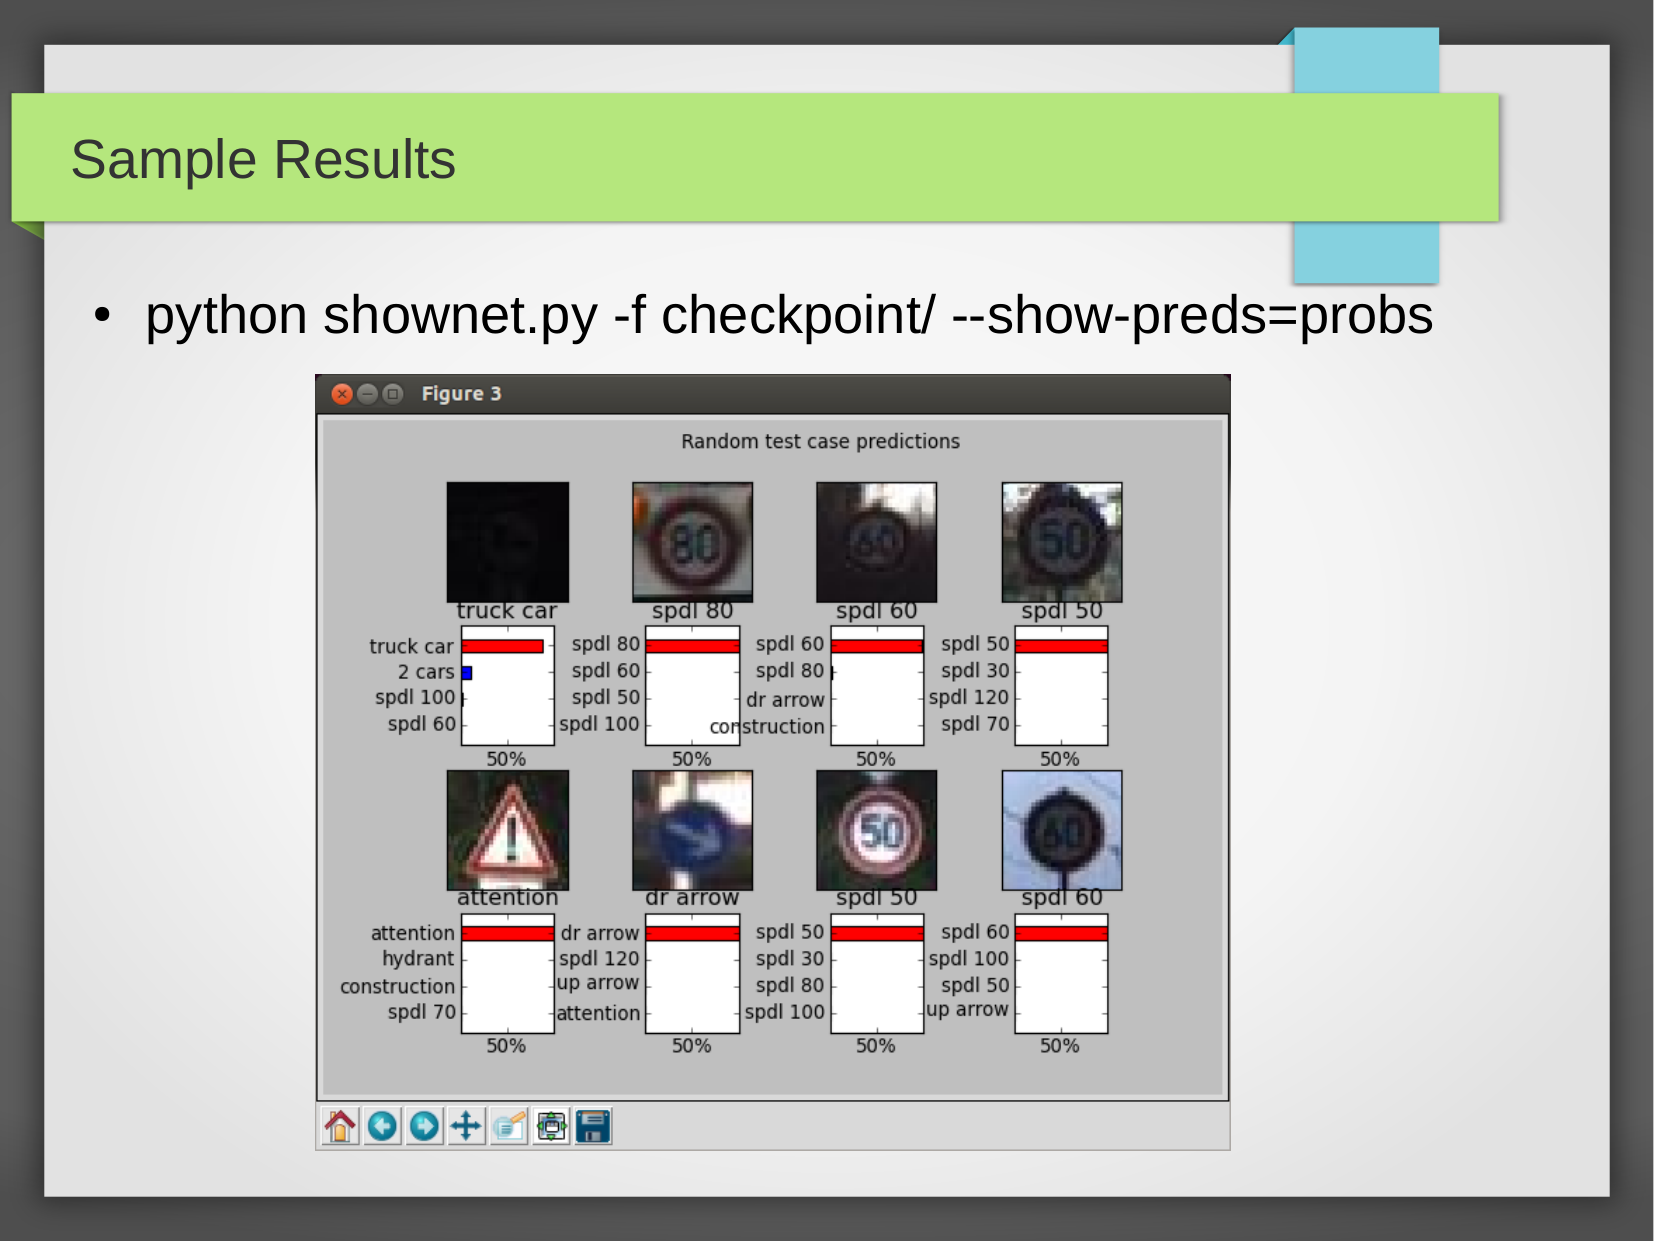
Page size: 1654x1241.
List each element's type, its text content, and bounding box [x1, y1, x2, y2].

list python shownet.py -f checkpoint/ --show-preds=probs [75, 285, 1591, 389]
picture [0, 0, 1654, 1241]
title Sample Results [70, 106, 1229, 213]
